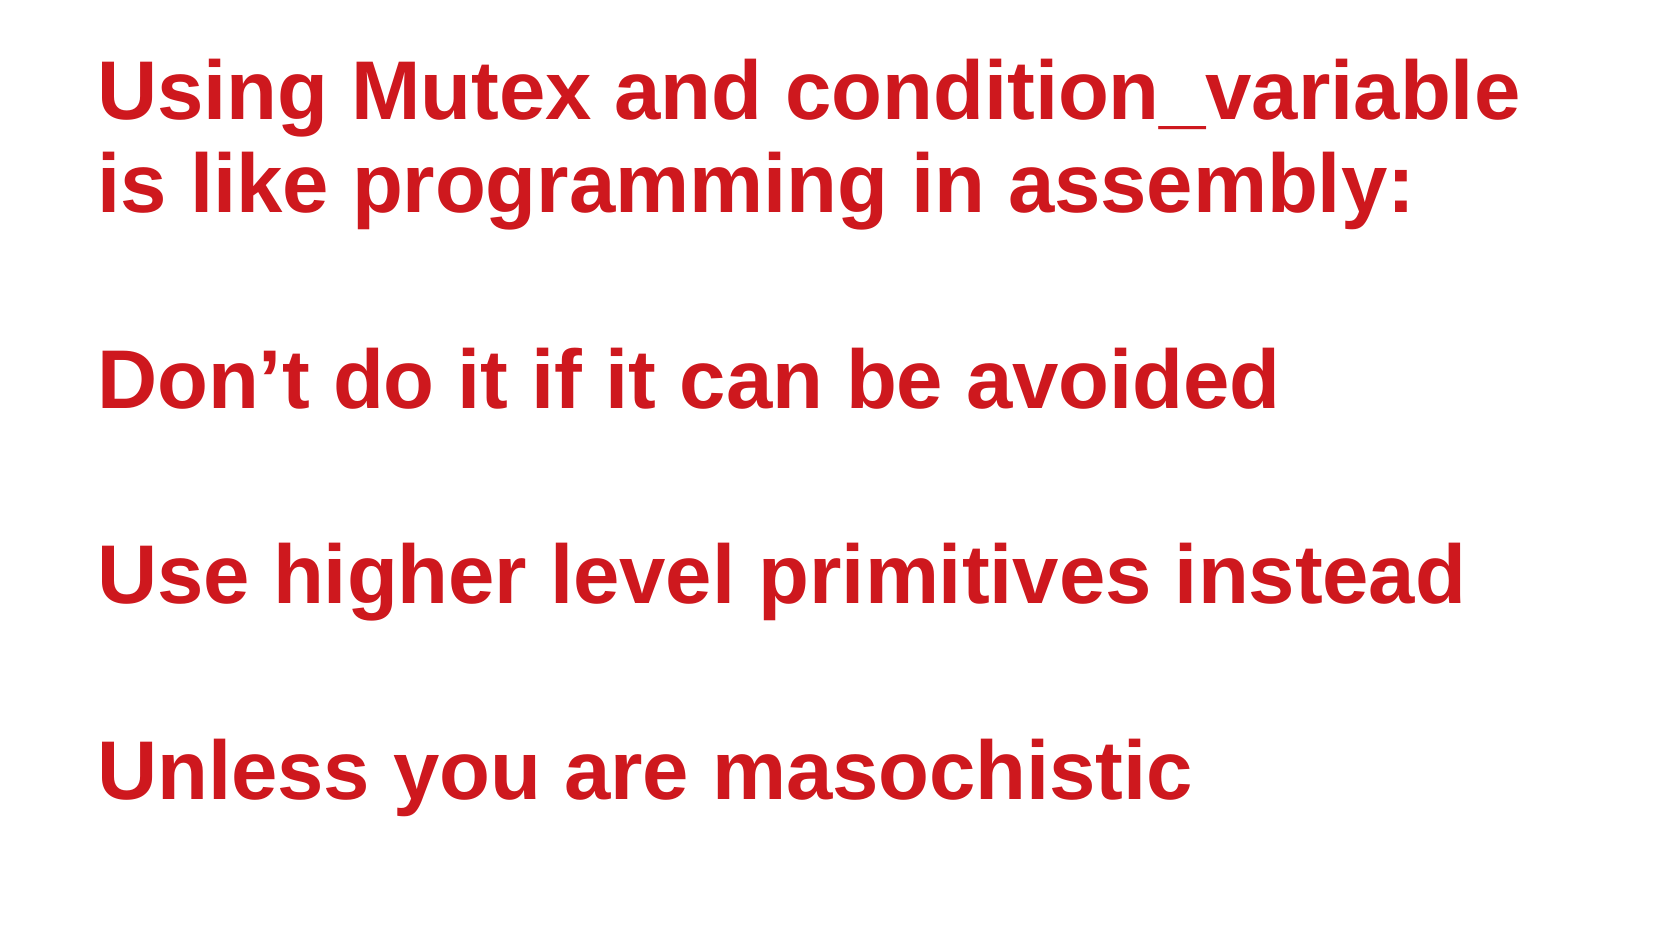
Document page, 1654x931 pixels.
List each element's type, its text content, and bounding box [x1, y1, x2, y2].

text_box Using Mutex and condition_variable is like programming in assembly: Don’t do it if it can be avoided Use higher level primitives instead Unless you are masochistic [82, 37, 1555, 825]
